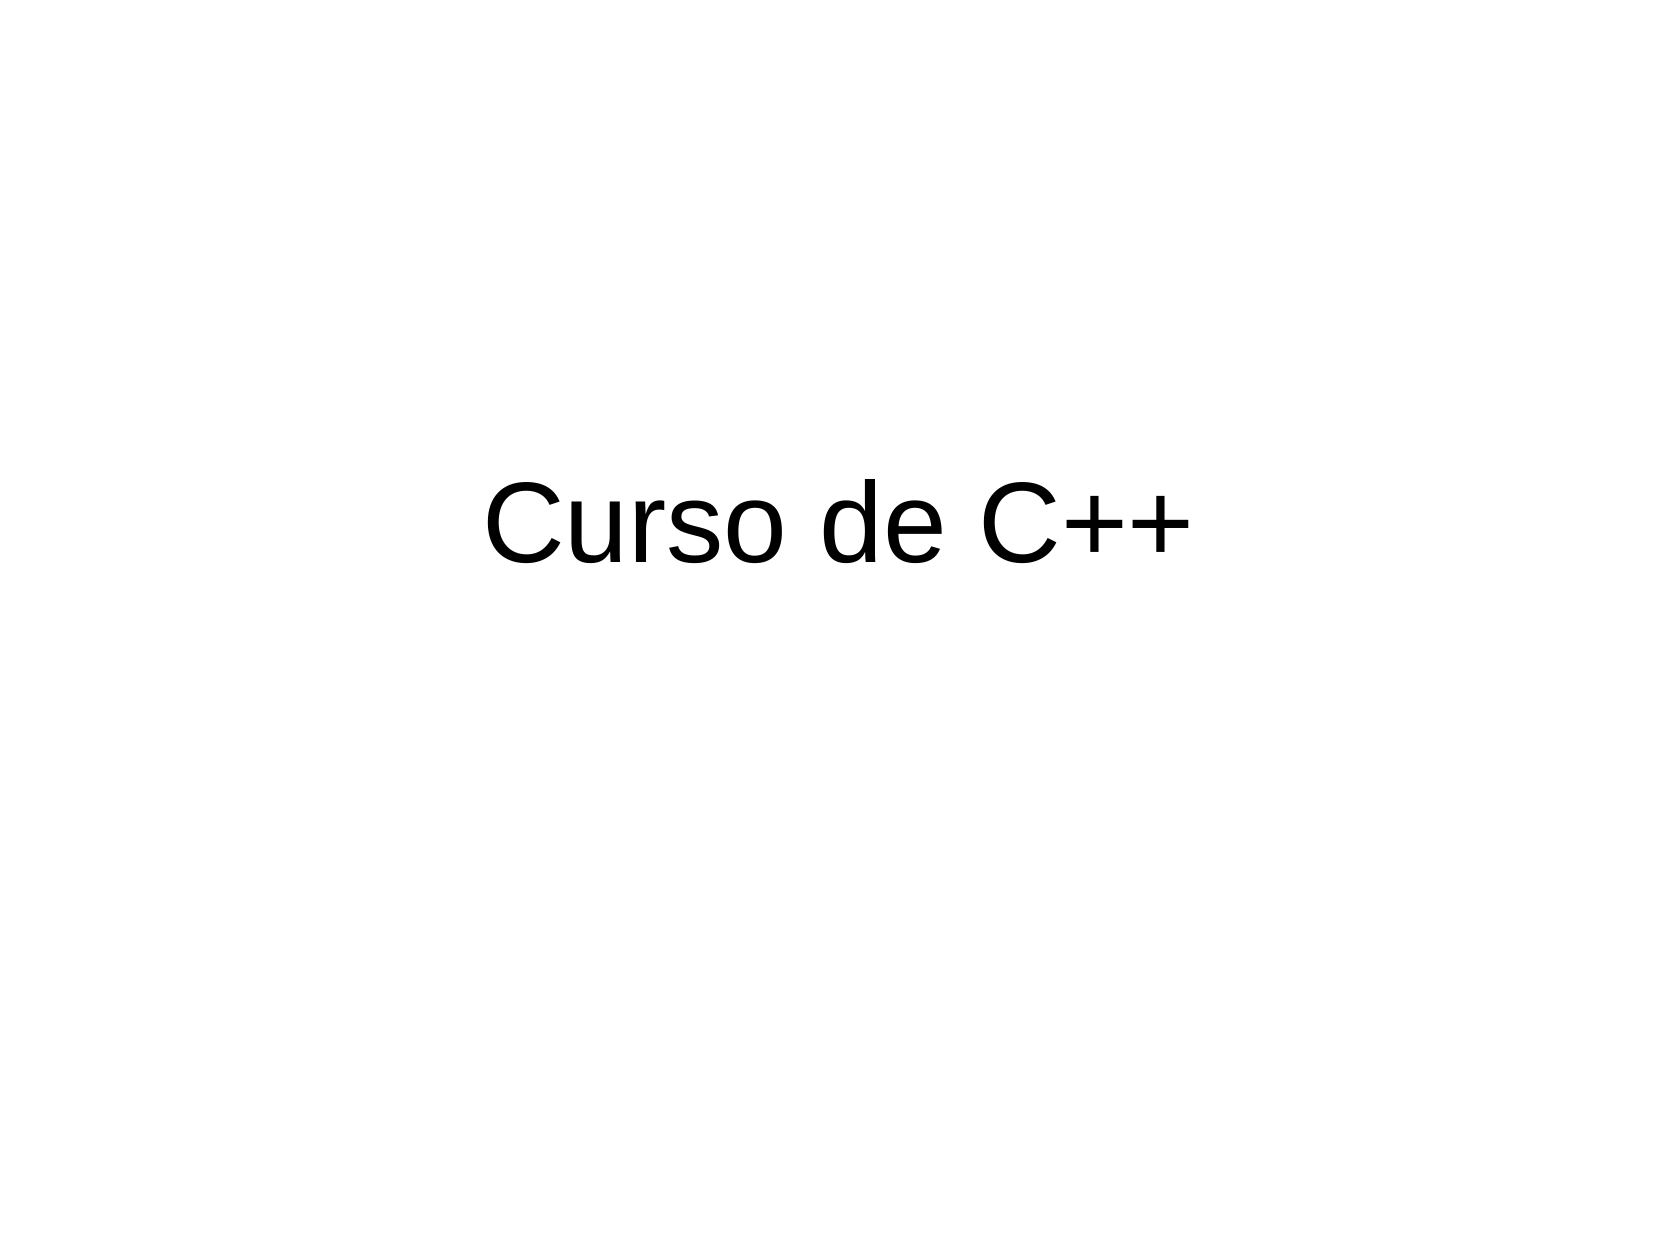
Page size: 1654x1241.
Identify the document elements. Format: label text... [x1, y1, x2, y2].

title Curso de C++ [94, 418, 1583, 626]
